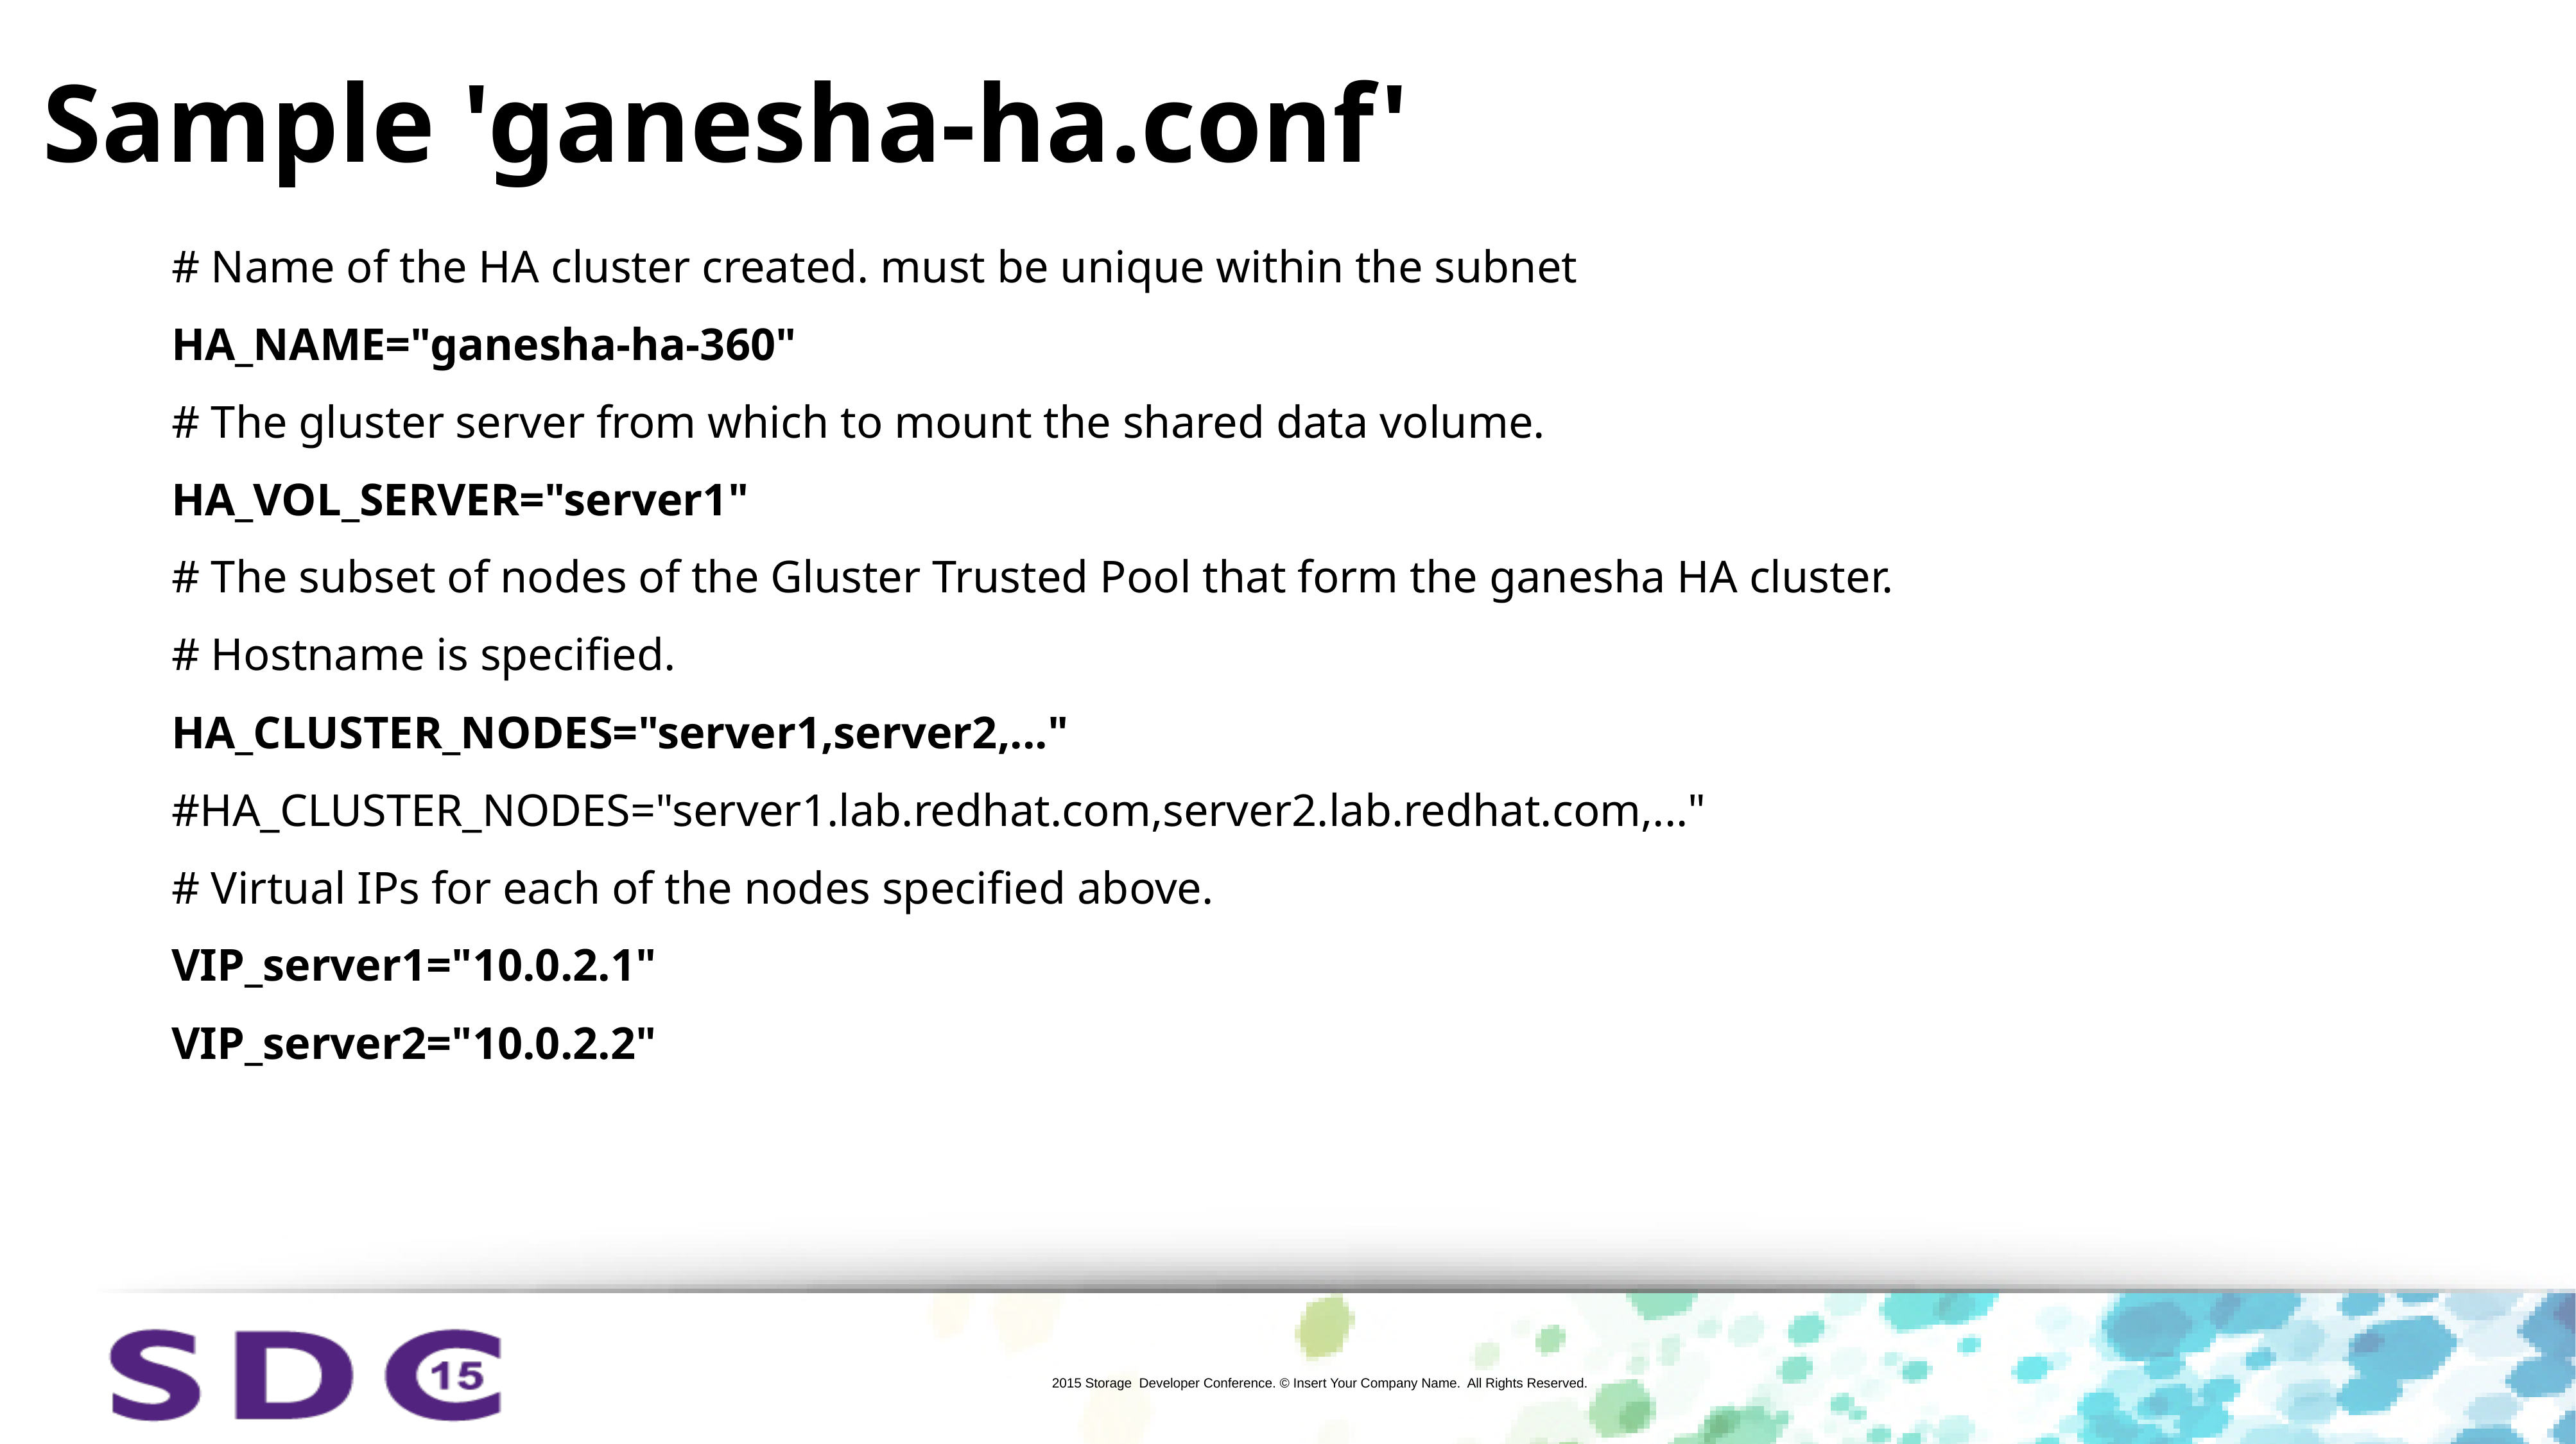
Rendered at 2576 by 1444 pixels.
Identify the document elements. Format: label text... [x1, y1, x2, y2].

title Sample 'ganesha-ha.conf' [42, 0, 2361, 241]
picture [0, 994, 2576, 1444]
list # Name of the HA cluster created. must be unique within the subnet HA_NAME="ganesha-ha-360" # The gluster server from which to mount the shared data volume. HA_VOL_SERVER="server1" # The subset of nodes of the Gluster Trusted Pool that form the ganesha HA cluster. # Hostname is specified. HA_CLUSTER_NODES="server1,server2,..." #HA_CLUSTER_NODES="server1.lab.redhat.com,server2.lab.redhat.com,..." # Virtual IPs for each of the nodes specified above. VIP_server1="10.0.2.1" VIP_server2="10.0.2.2" [128, 235, 2447, 1073]
